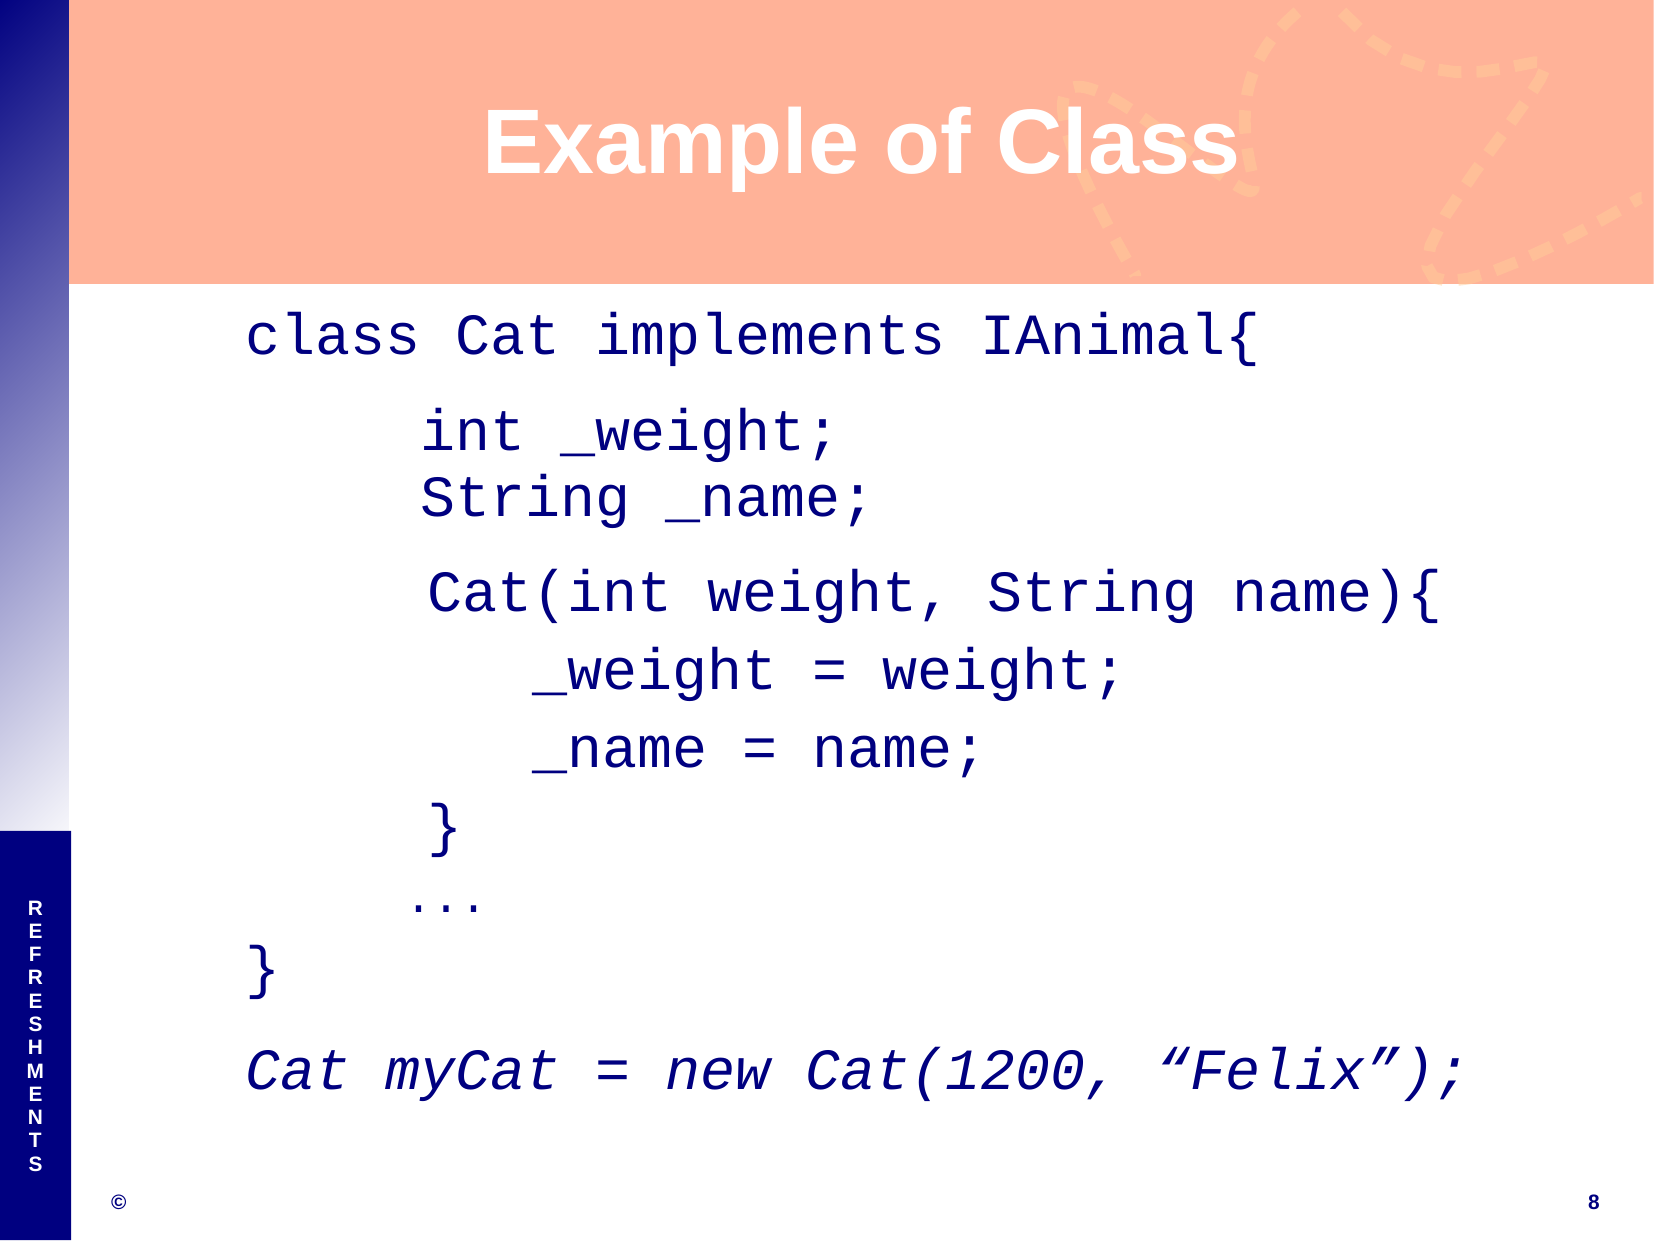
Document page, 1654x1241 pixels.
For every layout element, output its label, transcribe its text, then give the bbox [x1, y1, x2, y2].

text_box R E F R E S H M E N T S [0, 830, 71, 1241]
title Example of Class [70, 37, 1654, 246]
list class Cat implements IAnimal{ int _weight; String _name; Cat(int weight, String name){ _weight = weight; _name = name; } ... } Cat myCat = new Cat(1200, “Felix”); [227, 306, 1497, 1146]
